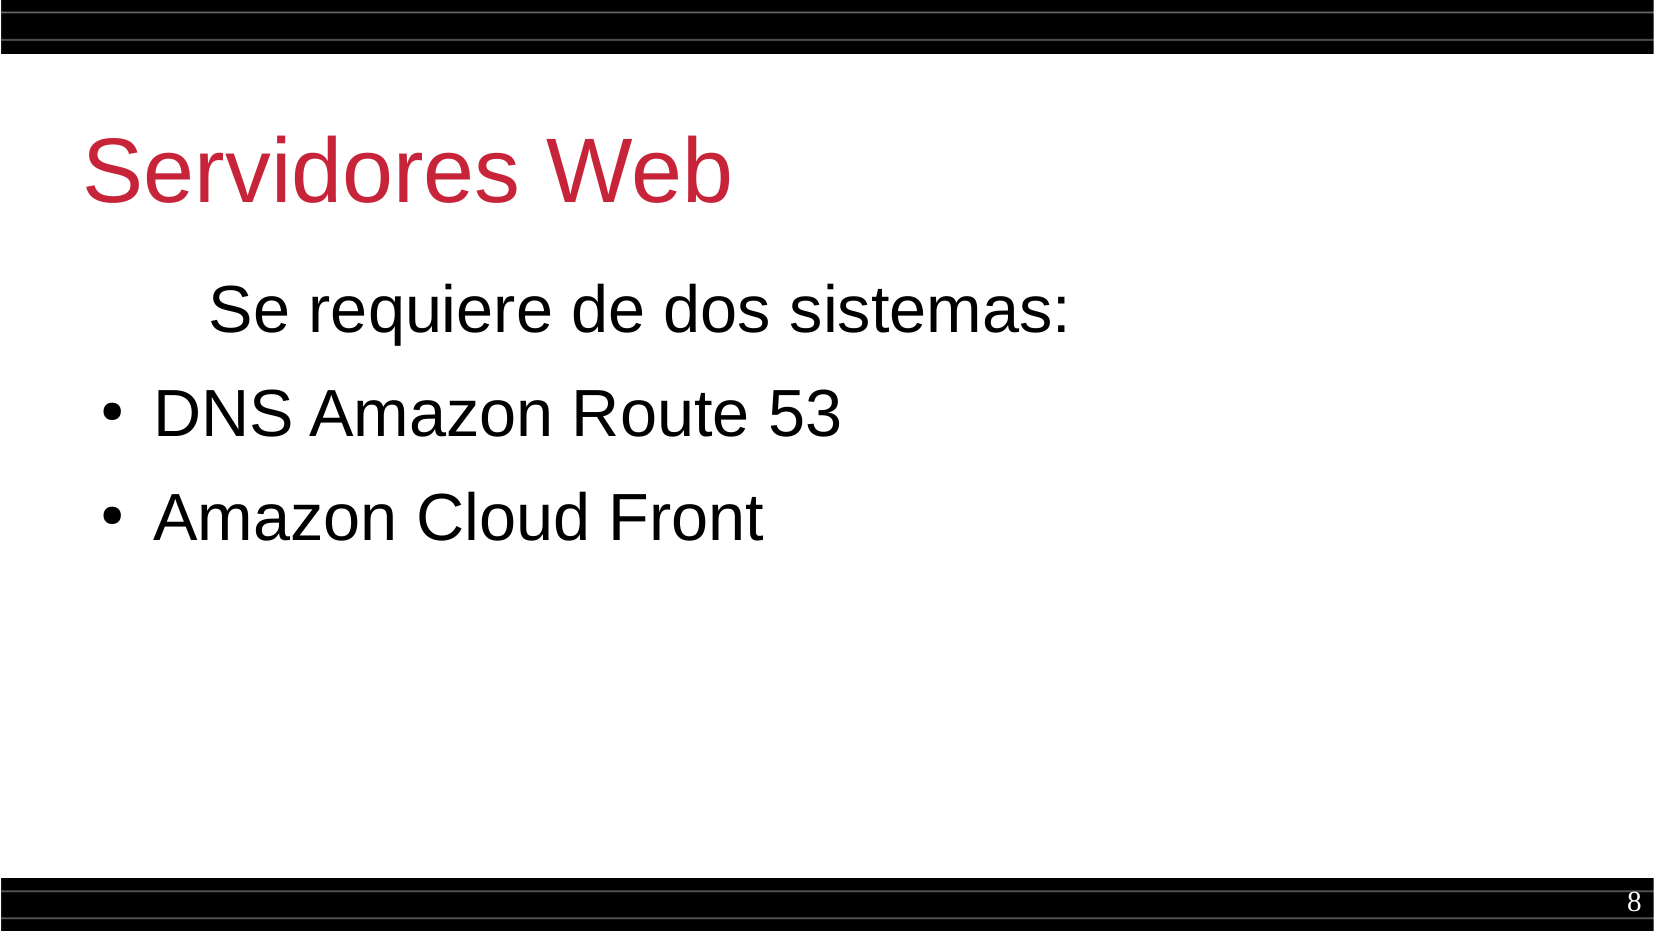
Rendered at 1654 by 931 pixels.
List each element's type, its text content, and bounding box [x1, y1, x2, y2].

picture [1, 878, 1654, 931]
list Se requiere de dos sistemas: DNS Amazon Route 53 Amazon Cloud Front [82, 271, 1571, 851]
title Servidores Web [82, 92, 1571, 249]
picture [1, 0, 1654, 54]
